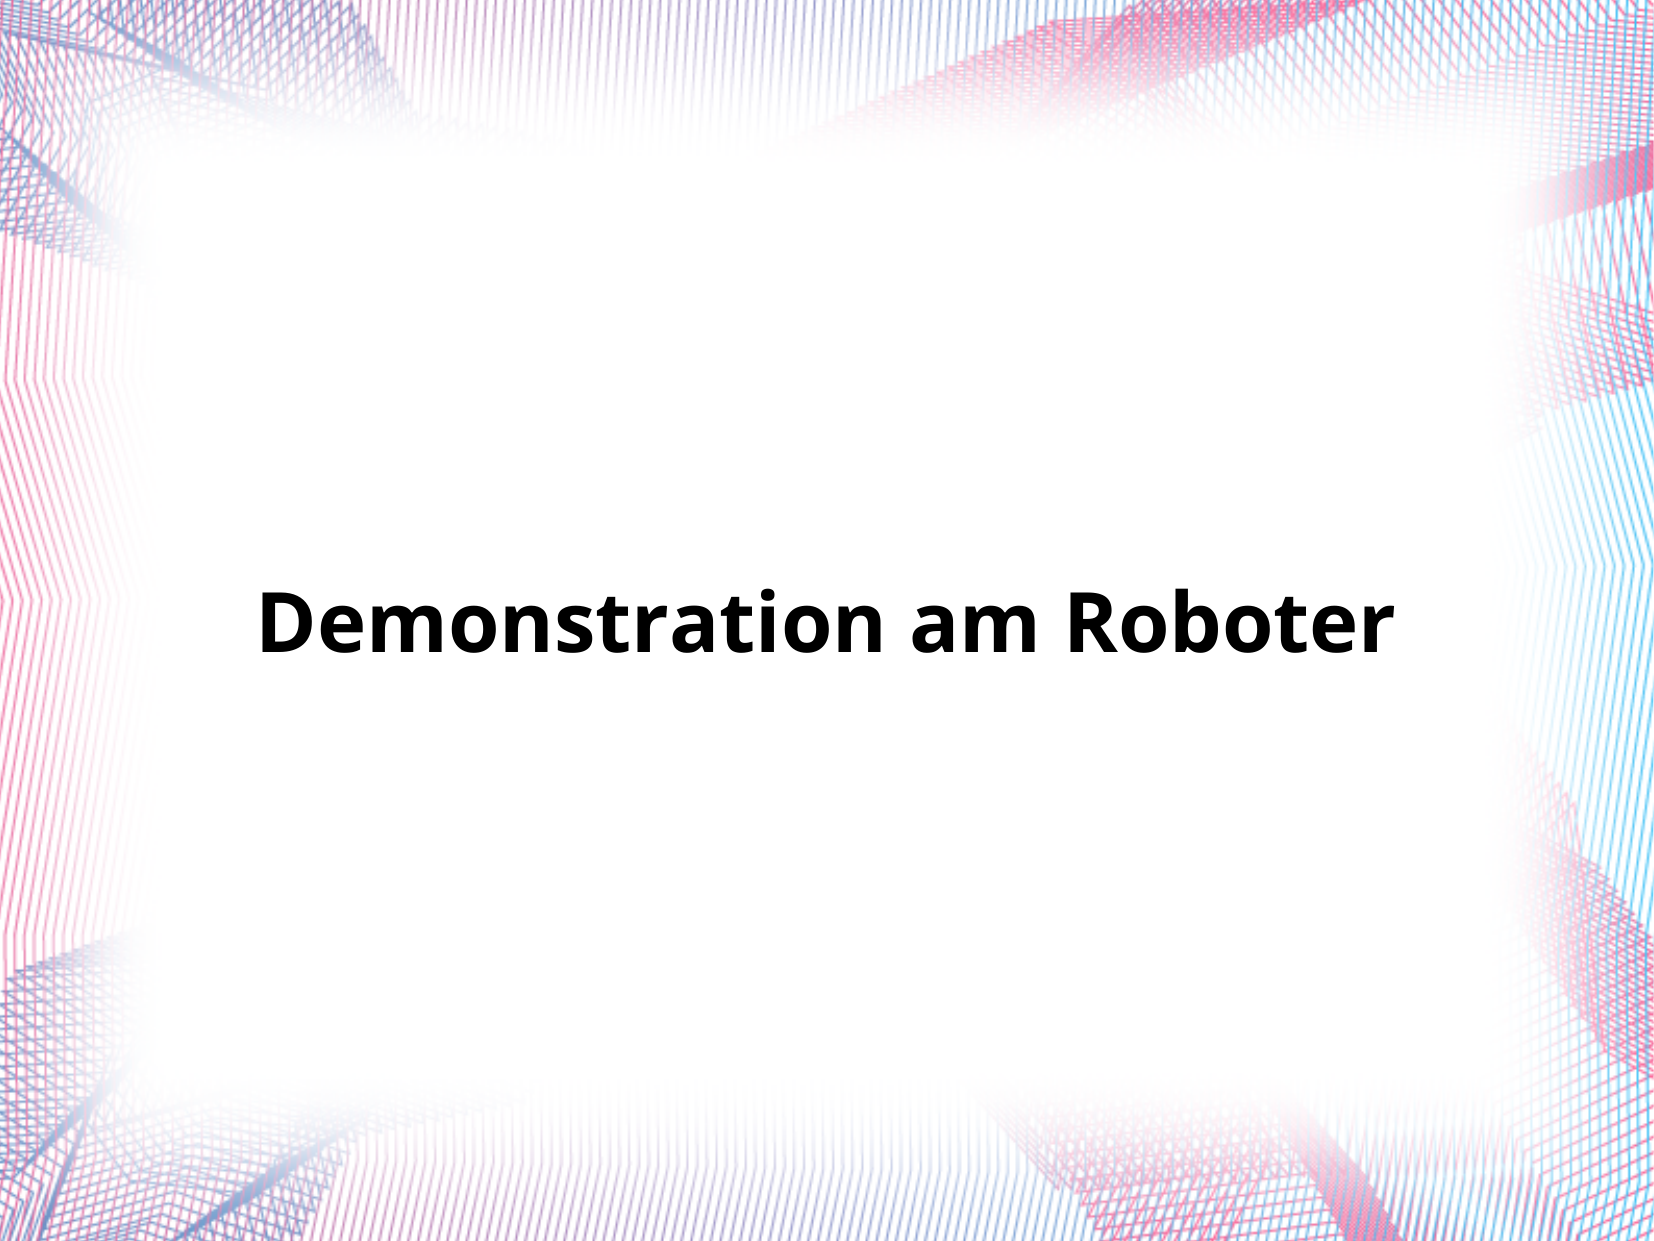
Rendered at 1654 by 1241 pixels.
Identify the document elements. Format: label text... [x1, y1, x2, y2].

title Demonstration am Roboter [29, 29, 1625, 1211]
picture [0, 0, 1654, 1241]
